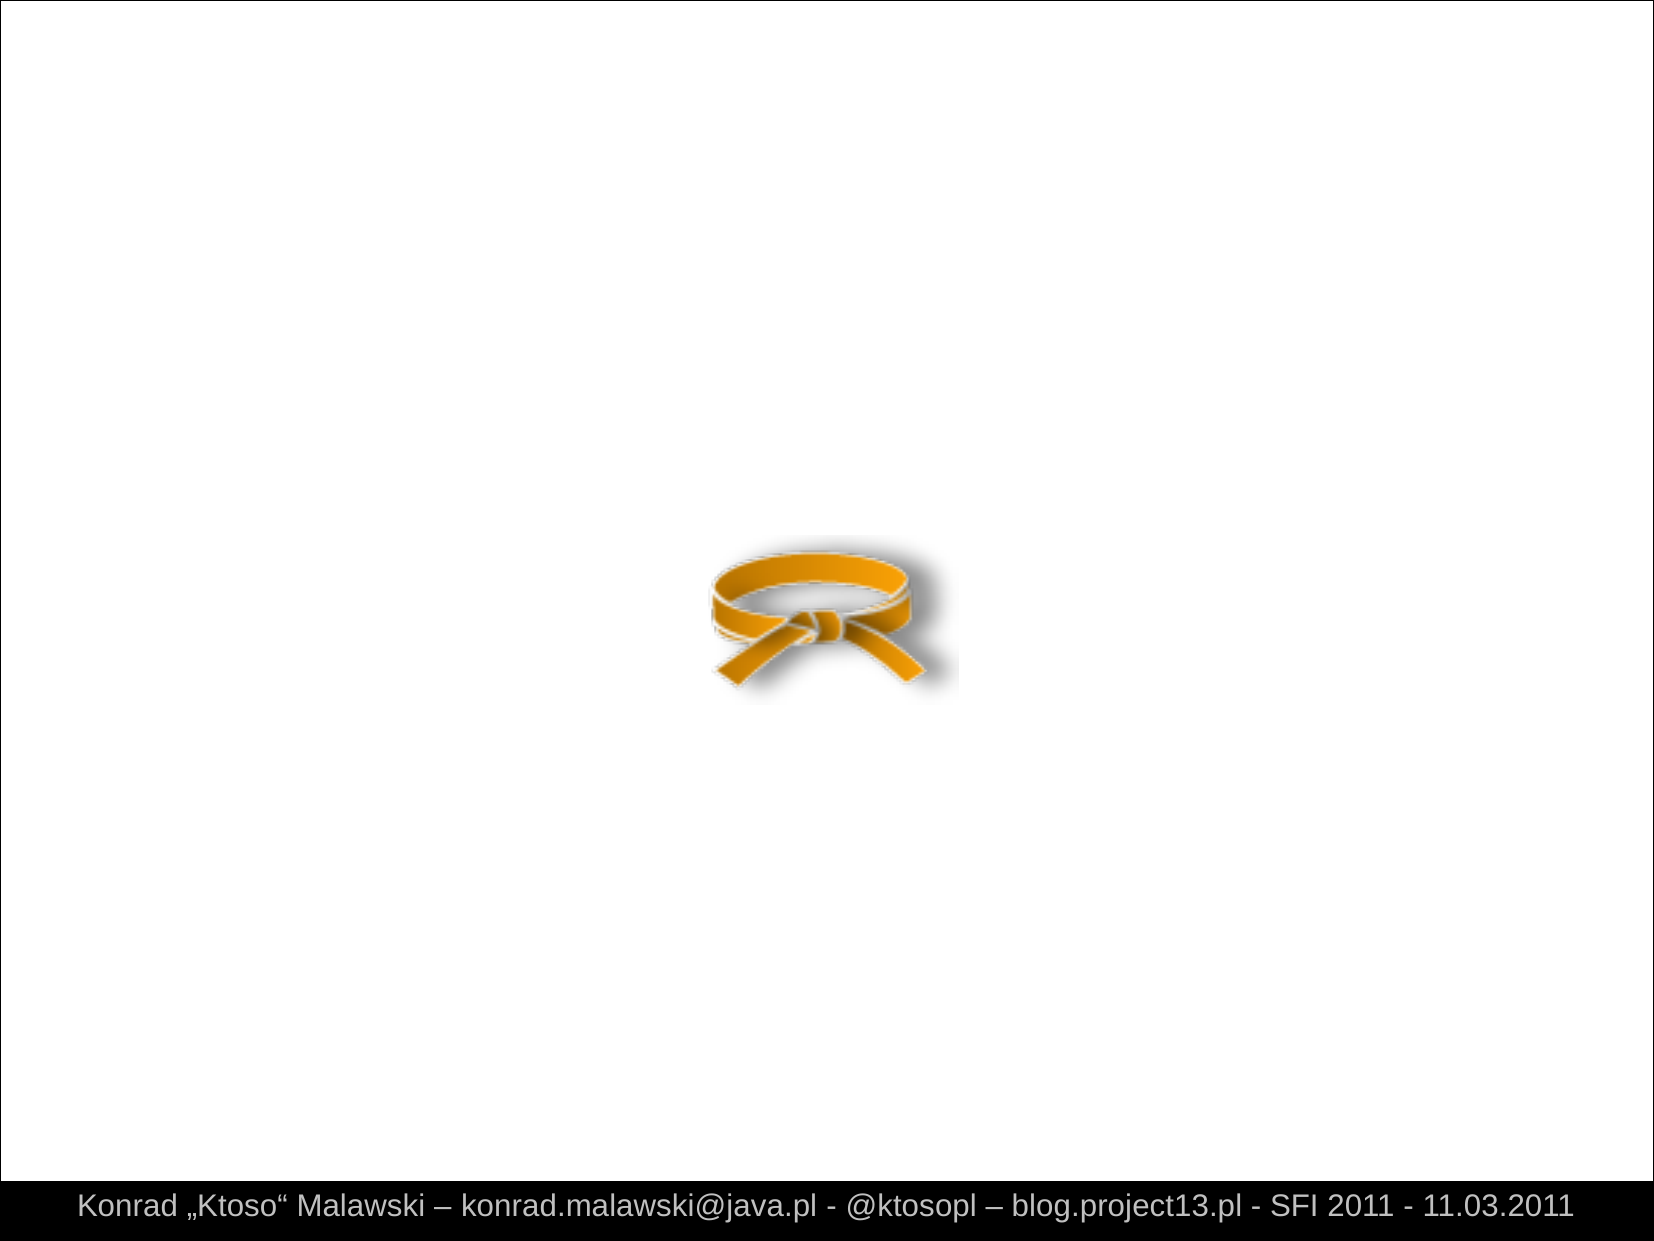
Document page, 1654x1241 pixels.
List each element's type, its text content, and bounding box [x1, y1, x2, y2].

picture [695, 535, 959, 705]
text_box Konrad „Ktoso“ Malawski – konrad.malawski@java.pl - @ktosopl – blog.project13.pl - SFI 2011 - 11.03.2011 [0, 1181, 1654, 1238]
